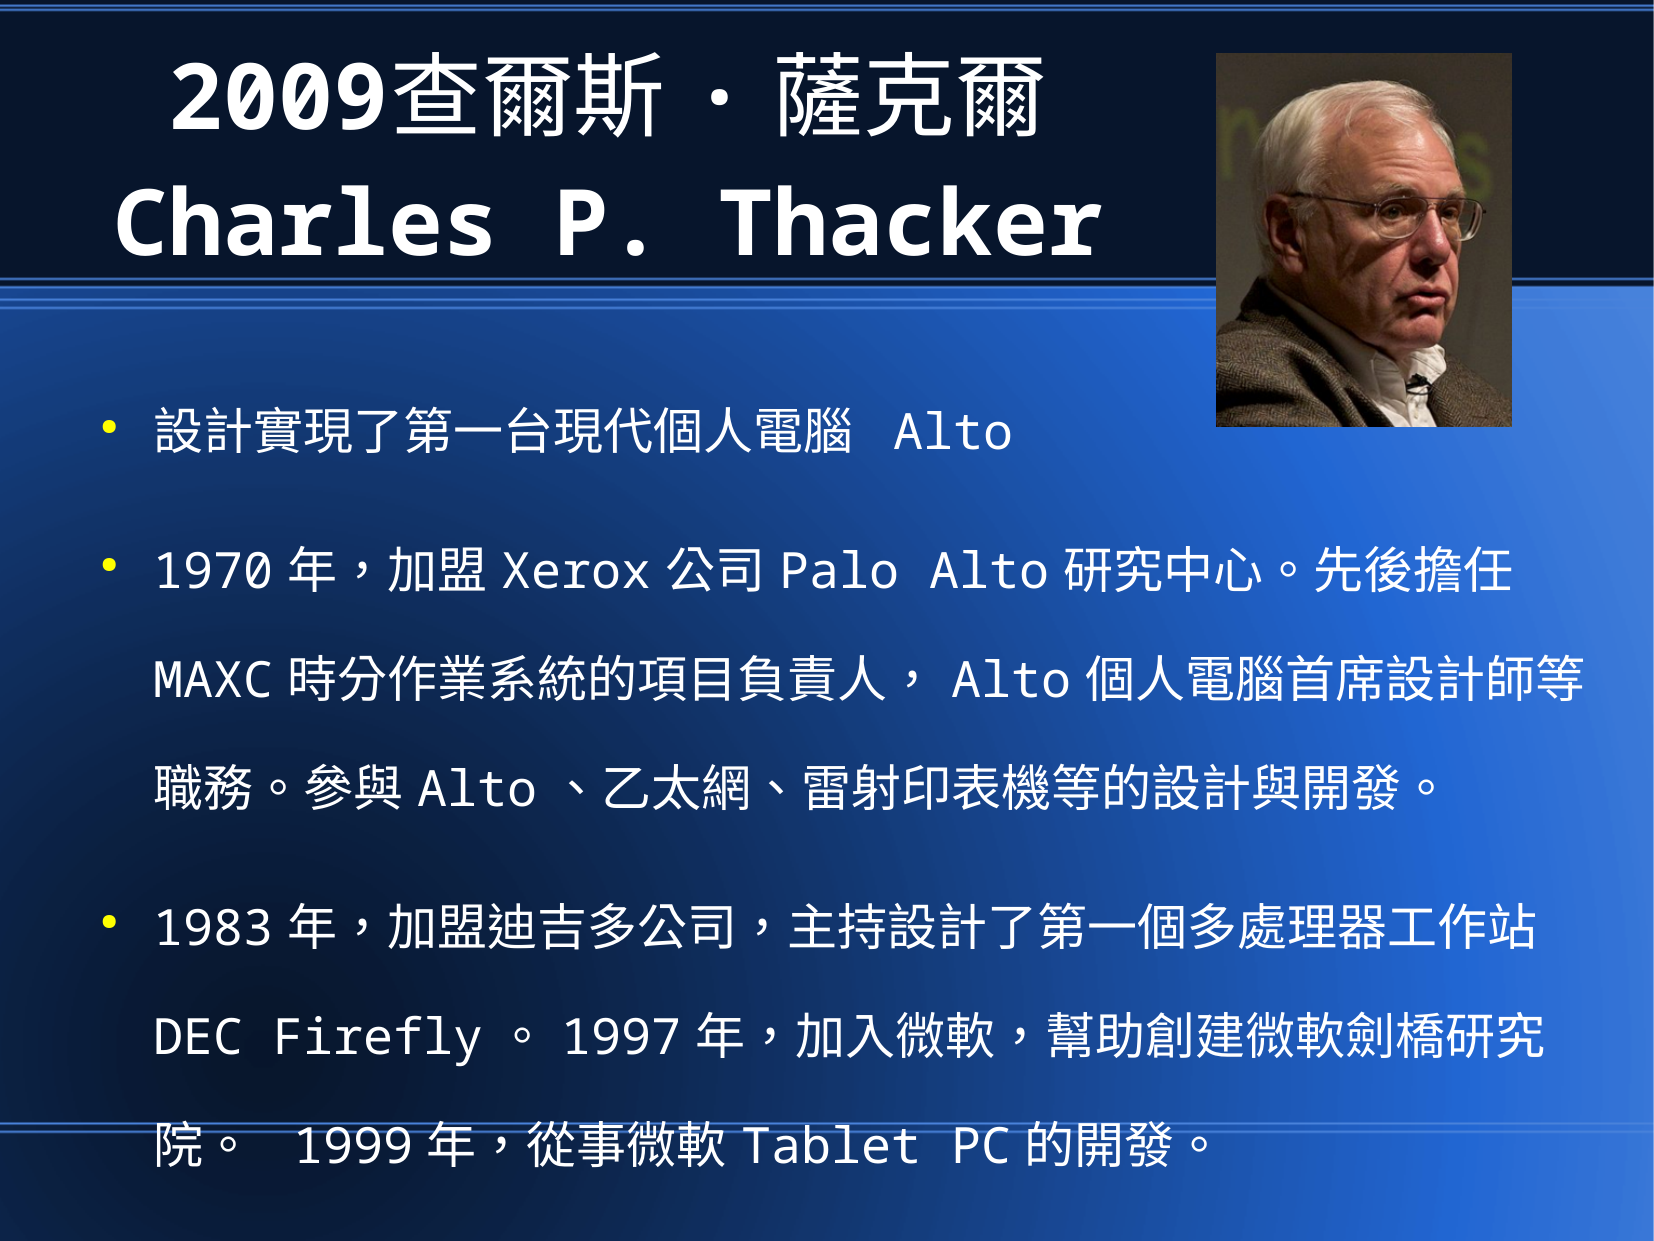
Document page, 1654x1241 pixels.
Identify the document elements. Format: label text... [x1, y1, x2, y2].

list 設計實現了第一台現代個人電腦 Alto 1970年，加盟Xerox公司Palo Alto研究中心。先後擔任MAXC時分作業系統的項目負責人，Alto個人電腦首席設計師等職務。參與Alto、乙太網、雷射印表機等的設計與開發。 1983年，加盟迪吉多公司，主持設計了第一個多處理器工作站DEC Firefly。1997年，加入微軟，幫助創建微軟劍橋研究院。 1999年，從事微軟Tablet PC的開發。 [82, 355, 1595, 1241]
title 2009 查爾斯·薩克爾 Charles P. Thacker [82, 32, 1134, 273]
picture [0, 0, 1654, 1241]
